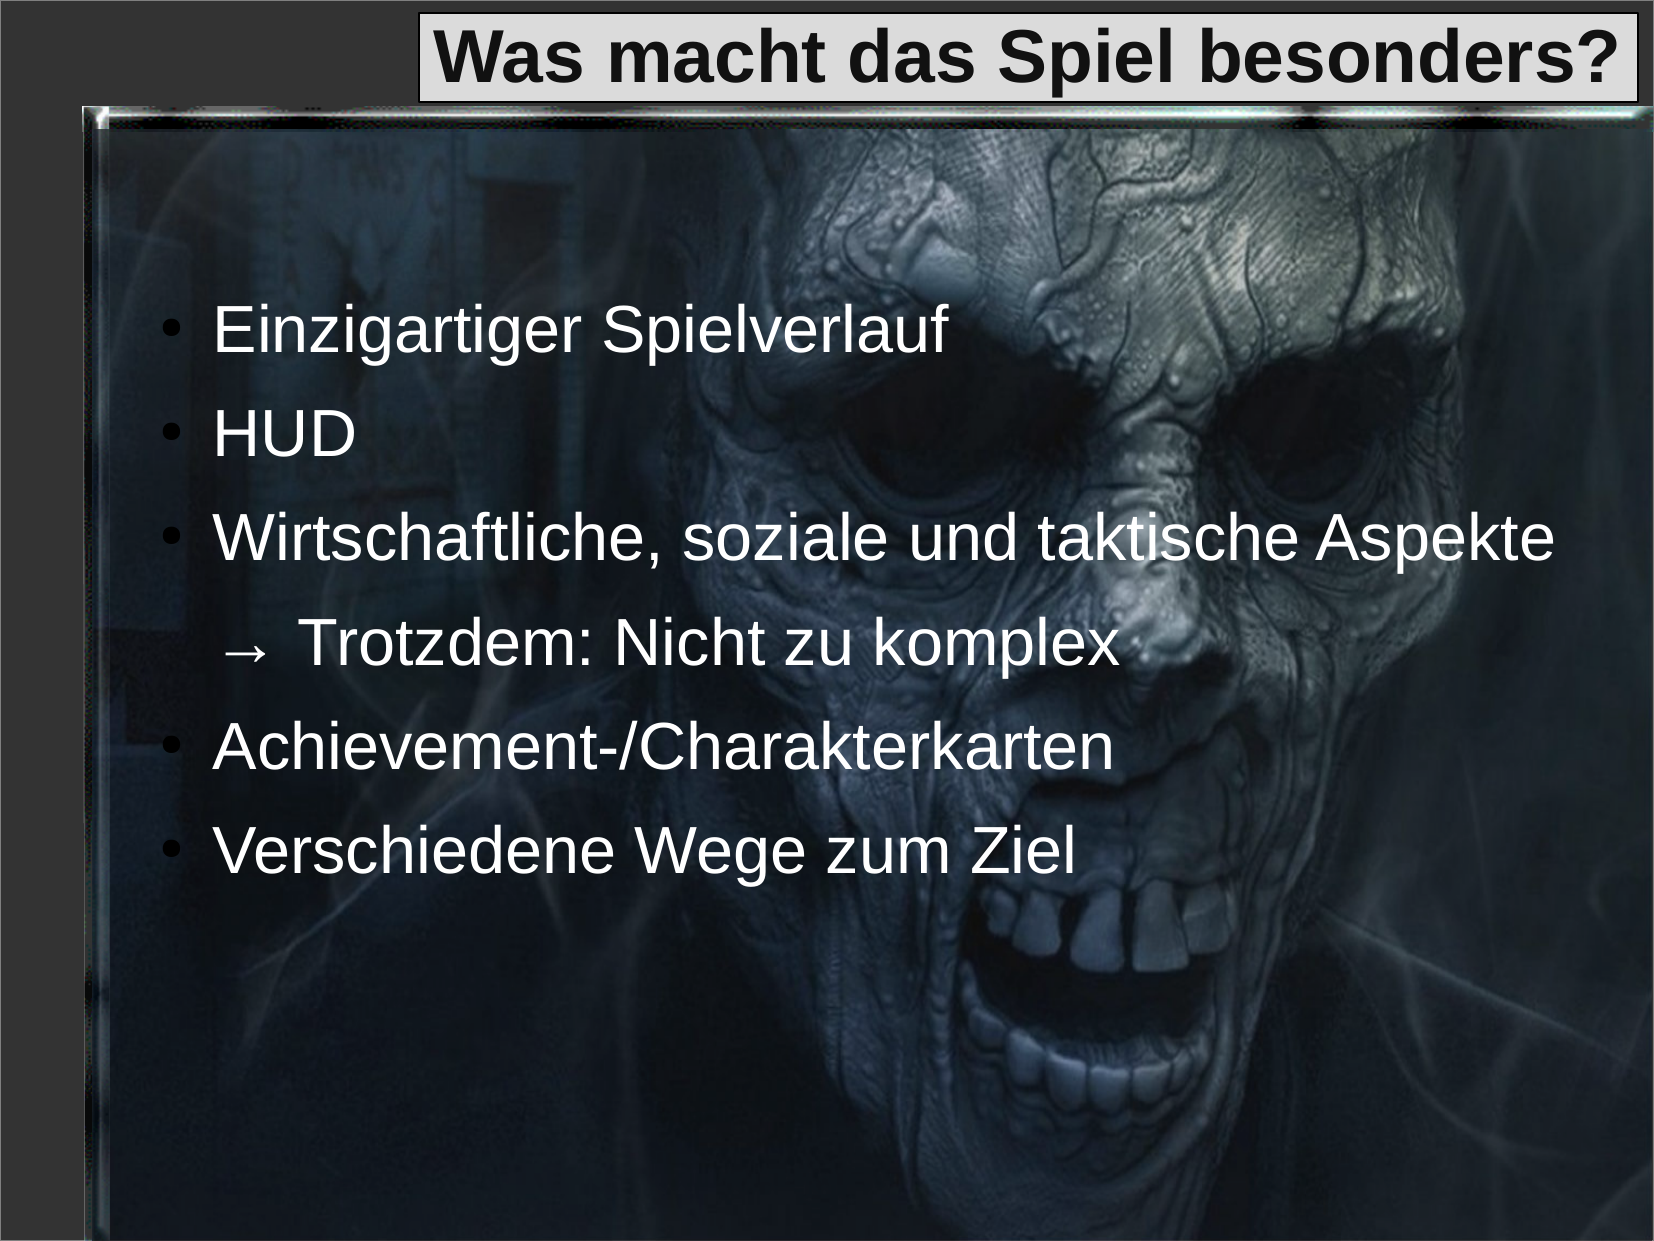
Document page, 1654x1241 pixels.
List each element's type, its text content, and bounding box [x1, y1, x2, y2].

text_box Was macht das Spiel besonders? [419, 7, 1638, 107]
text_box [0, 0, 1654, 1241]
picture [82, 106, 1654, 1241]
list Einzigartiger Spielverlauf HUD Wirtschaftliche, soziale und taktische Aspekte → Trotzdem: Nicht zu komplex Achievement-/Charakterkarten Verschiedene Wege zum Ziel [141, 291, 1630, 1111]
